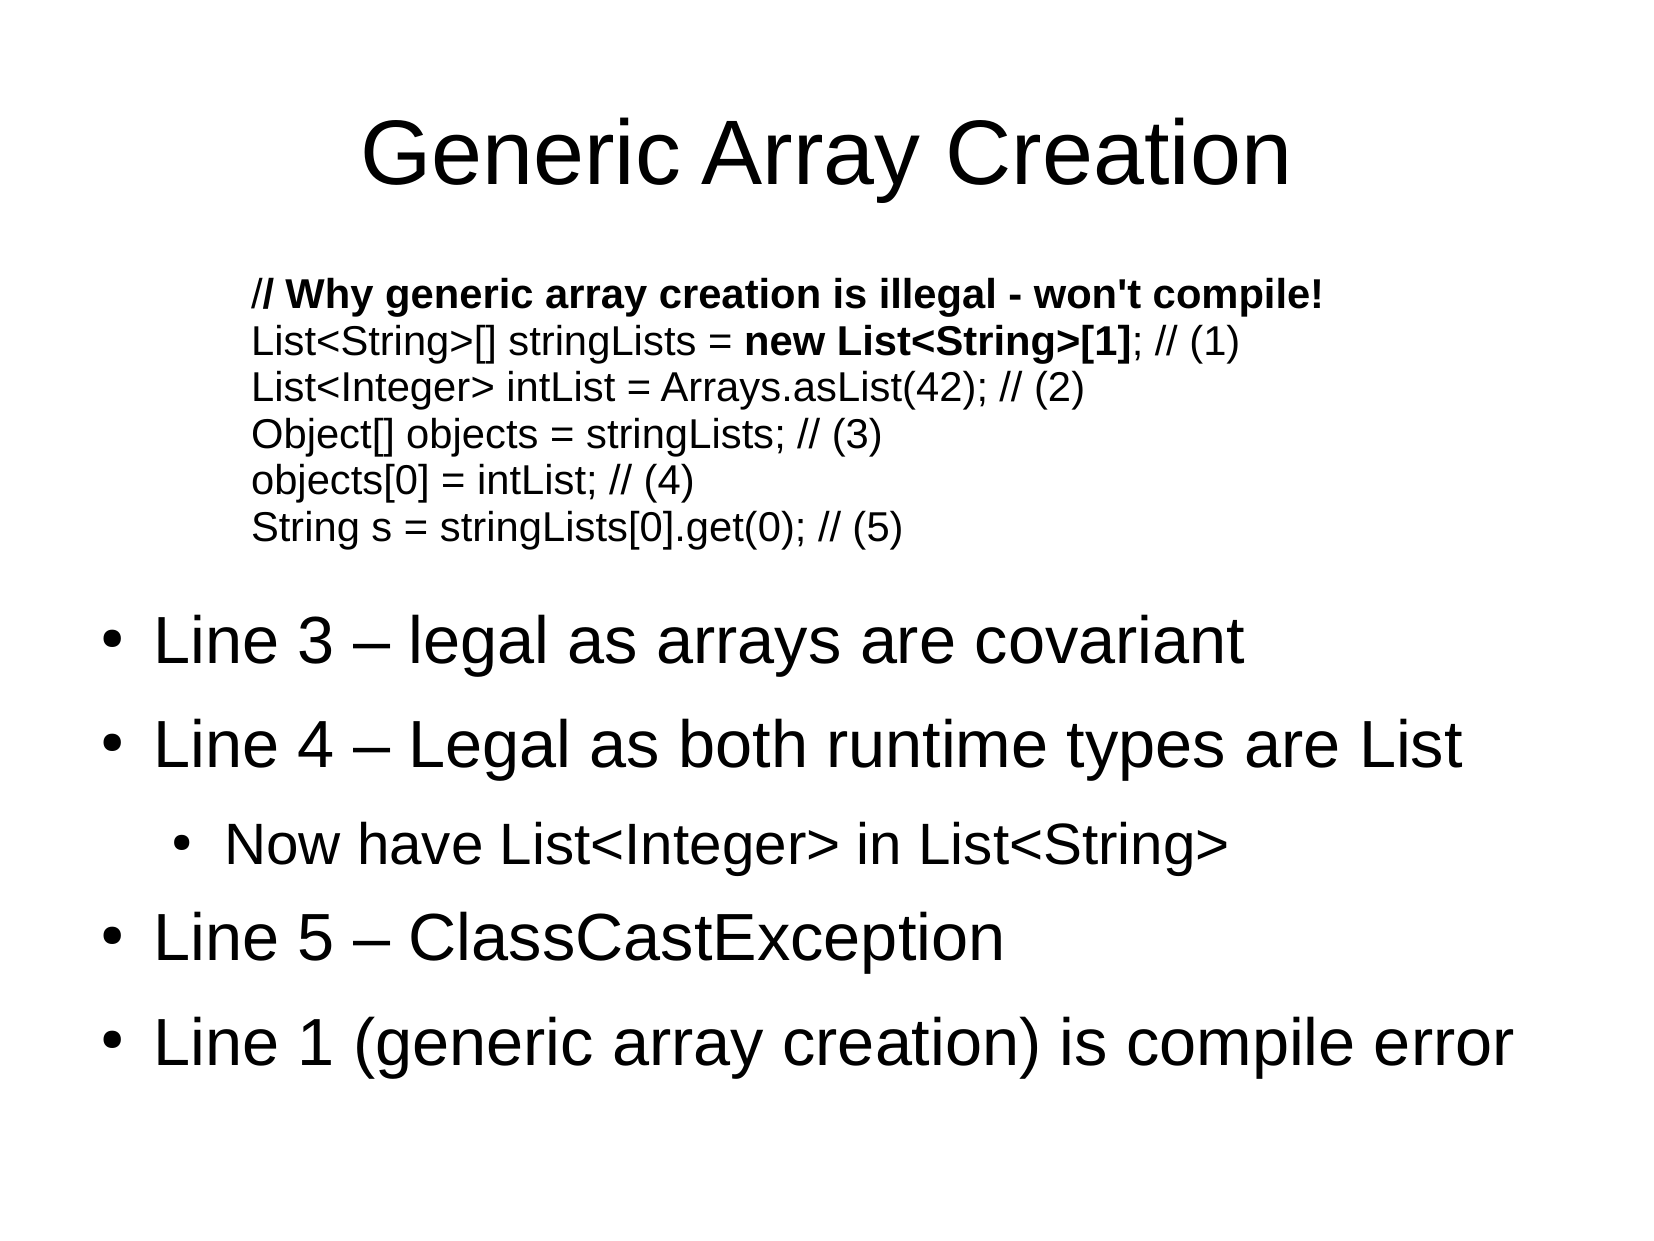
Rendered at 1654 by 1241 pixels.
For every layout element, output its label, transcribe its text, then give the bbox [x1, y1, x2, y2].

list Line 3 – legal as arrays are covariant Line 4 – Legal as both runtime types are List Now have List<Integer> in List<String> Line 5 – ClassCastException Line 1 (generic array creation) is compile error [82, 290, 1571, 1094]
text_box // Why generic array creation is illegal - won't compile! List<String>[] stringLists = new List<String>[1]; // (1) List<Integer> intList = Arrays.asList(42); // (2) Object[] objects = stringLists; // (3) objects[0] = intList; // (4) String s = stringLists[0].get(0); // (5) [236, 263, 1340, 562]
title Generic Array Creation [82, 56, 1571, 250]
